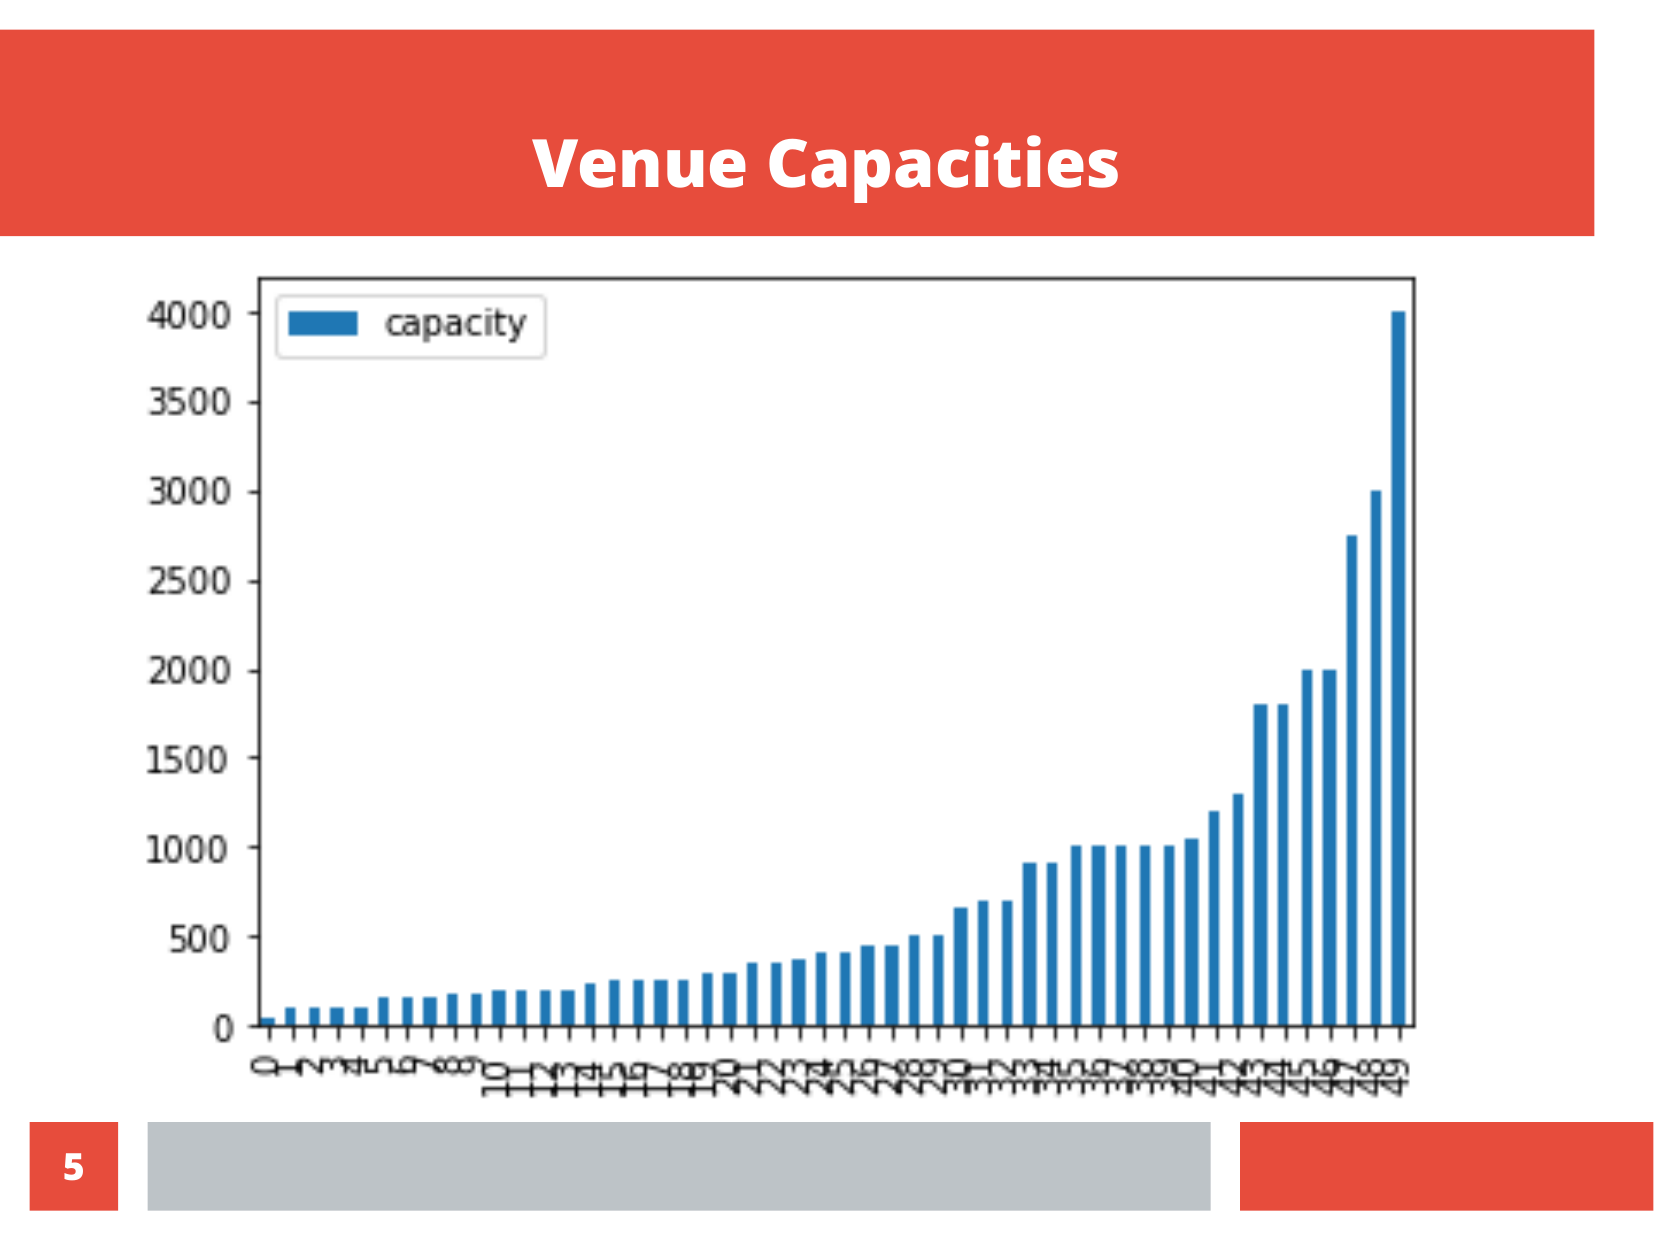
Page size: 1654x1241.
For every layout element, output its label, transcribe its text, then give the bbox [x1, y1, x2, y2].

picture [121, 254, 1441, 1119]
title Venue Capacities [59, 59, 1595, 207]
